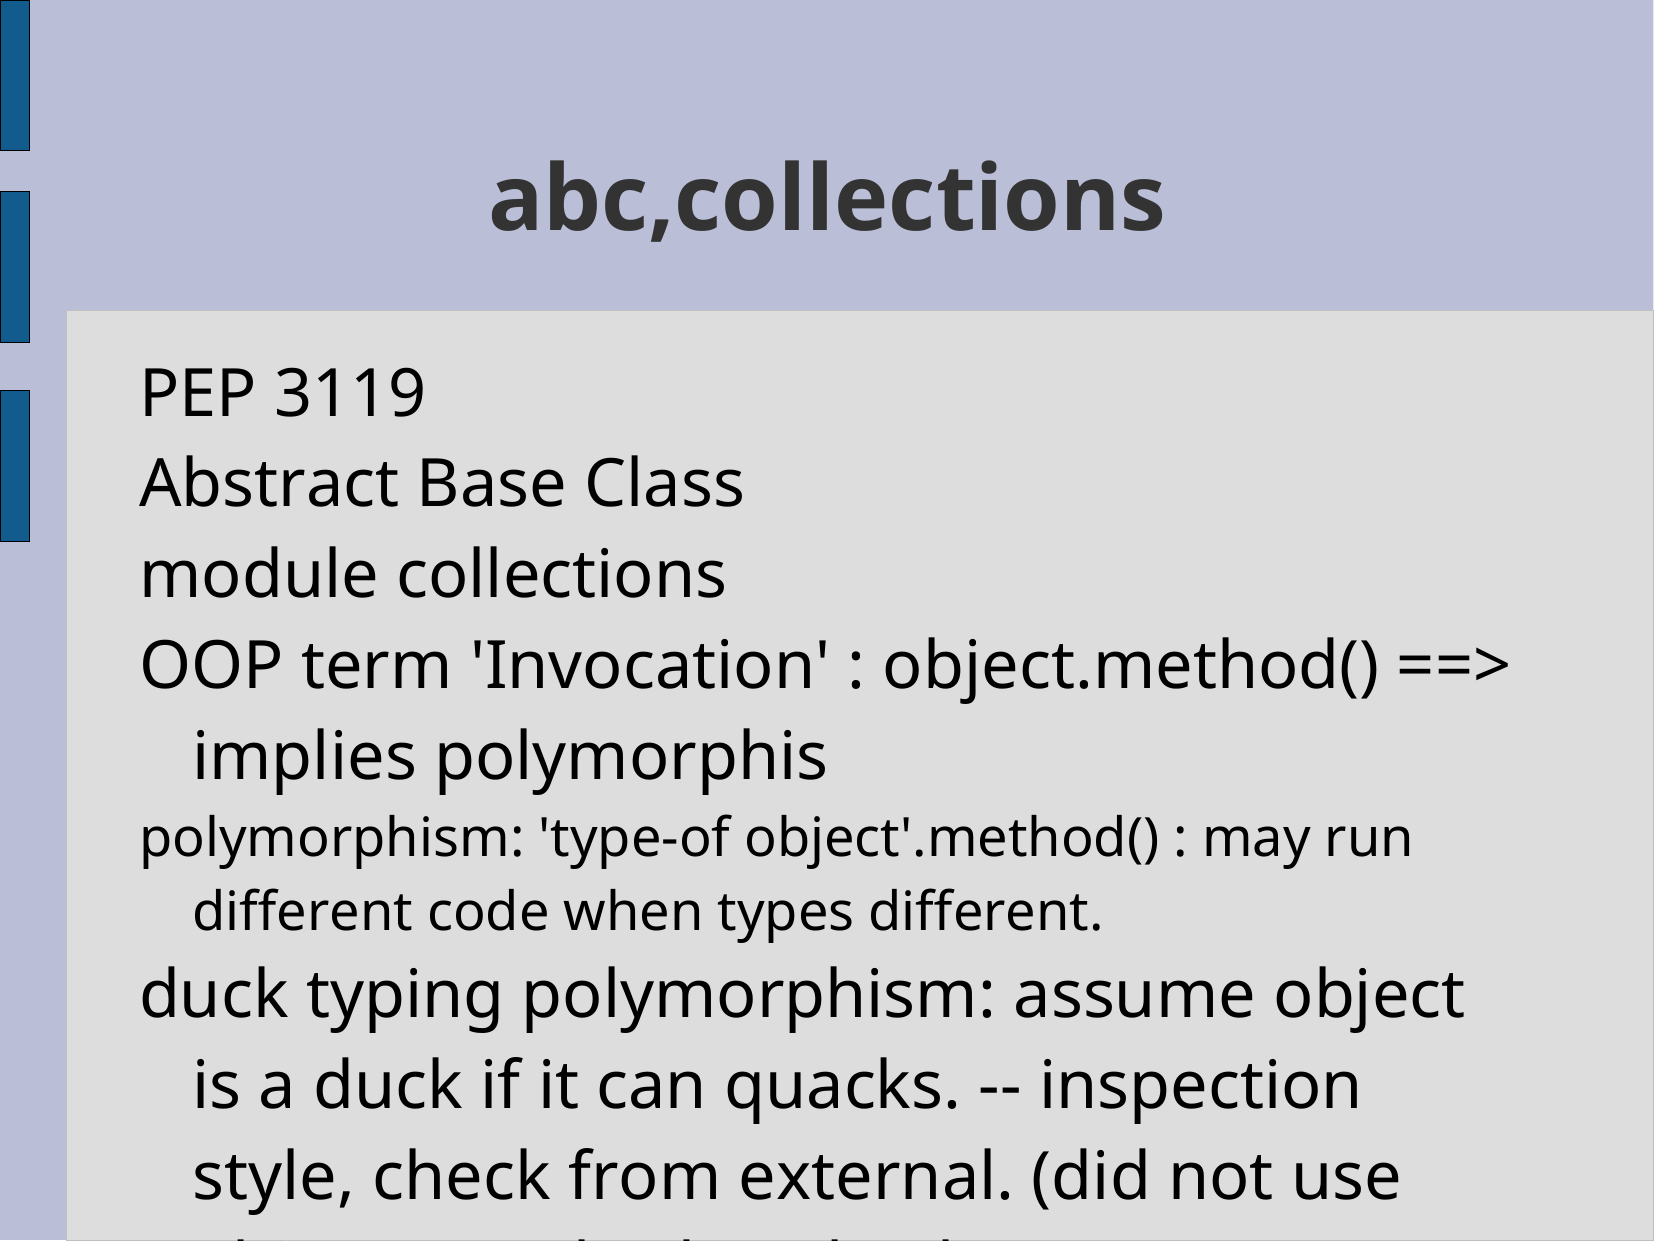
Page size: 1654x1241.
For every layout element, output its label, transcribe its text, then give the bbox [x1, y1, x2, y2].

title abc,collections [121, 98, 1534, 291]
list PEP 3119 Abstract Base Class module collections OOP term 'Invocation' : object.method() ==> implies polymorphis polymorphism: 'type-of object'.method() : may run different code when types different. duck typing polymorphism: assume object is a duck if it can quacks. -- inspection style, check from external. (did not use object's method to check) [121, 344, 1534, 1196]
